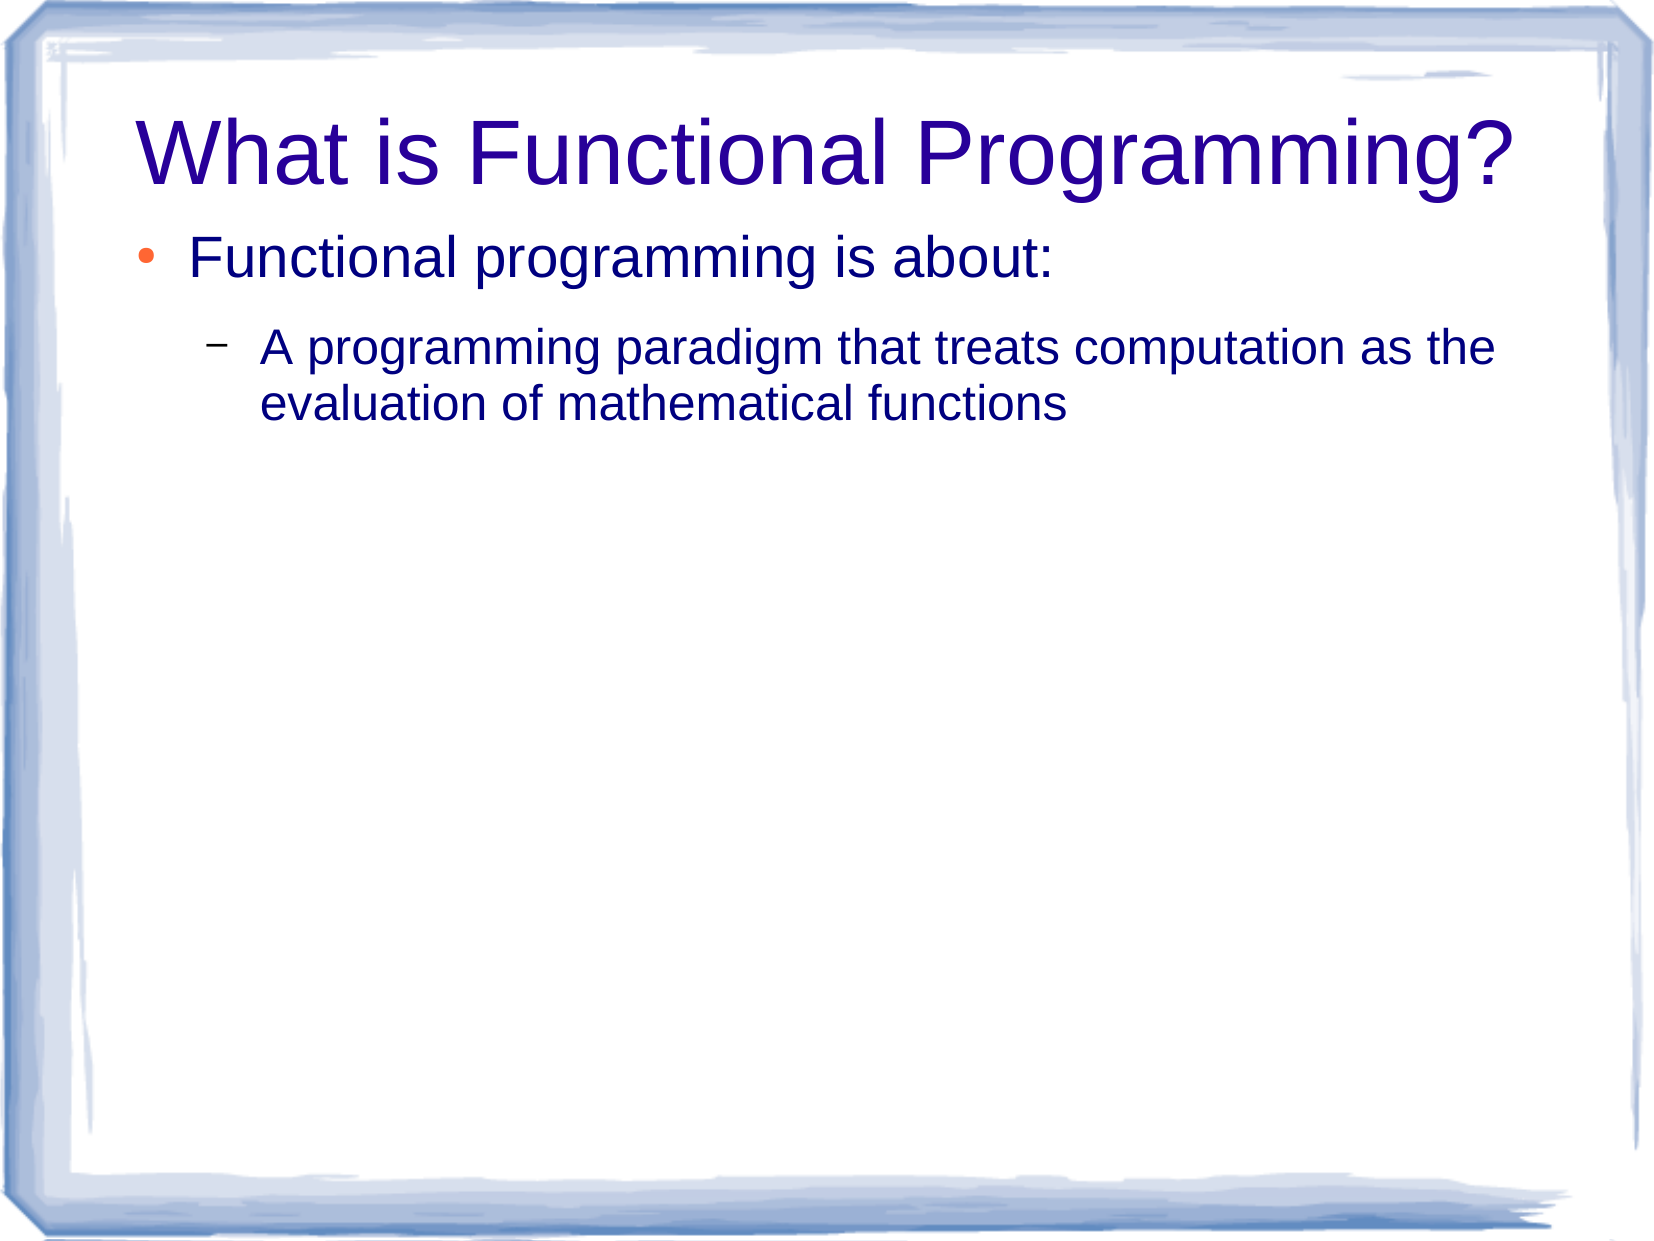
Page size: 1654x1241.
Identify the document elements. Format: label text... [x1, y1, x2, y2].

picture [0, 0, 1654, 1241]
title What is Functional Programming? [82, 49, 1571, 257]
list Functional programming is about: A programming paradigm that treats computation as the evaluation of mathematical functions [118, 224, 1571, 1106]
